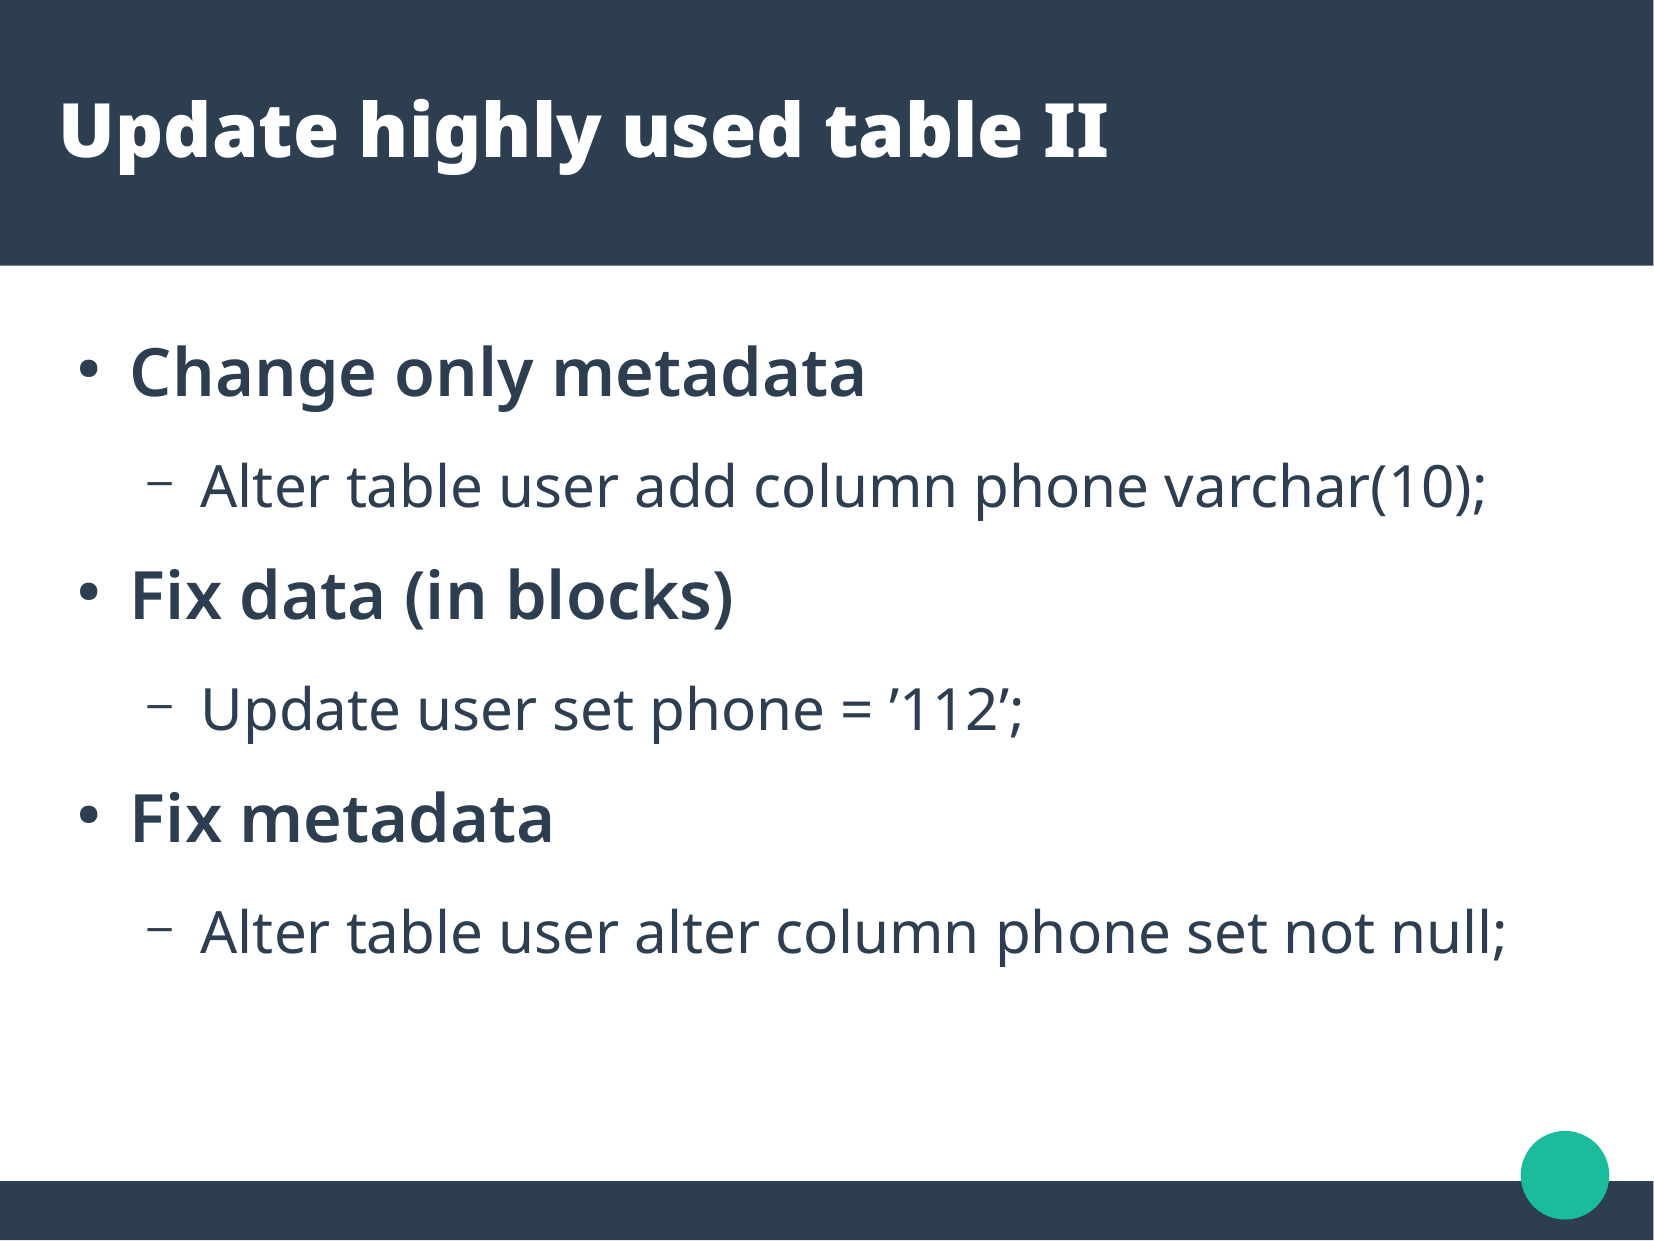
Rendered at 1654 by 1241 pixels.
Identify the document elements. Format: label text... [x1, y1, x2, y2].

title Update highly used table II [59, 49, 1595, 207]
list Change only metadata Alter table user add column phone varchar(10); Fix data (in blocks) Update user set phone = ’112’; Fix metadata Alter table user alter column phone set not null; [59, 324, 1595, 1152]
